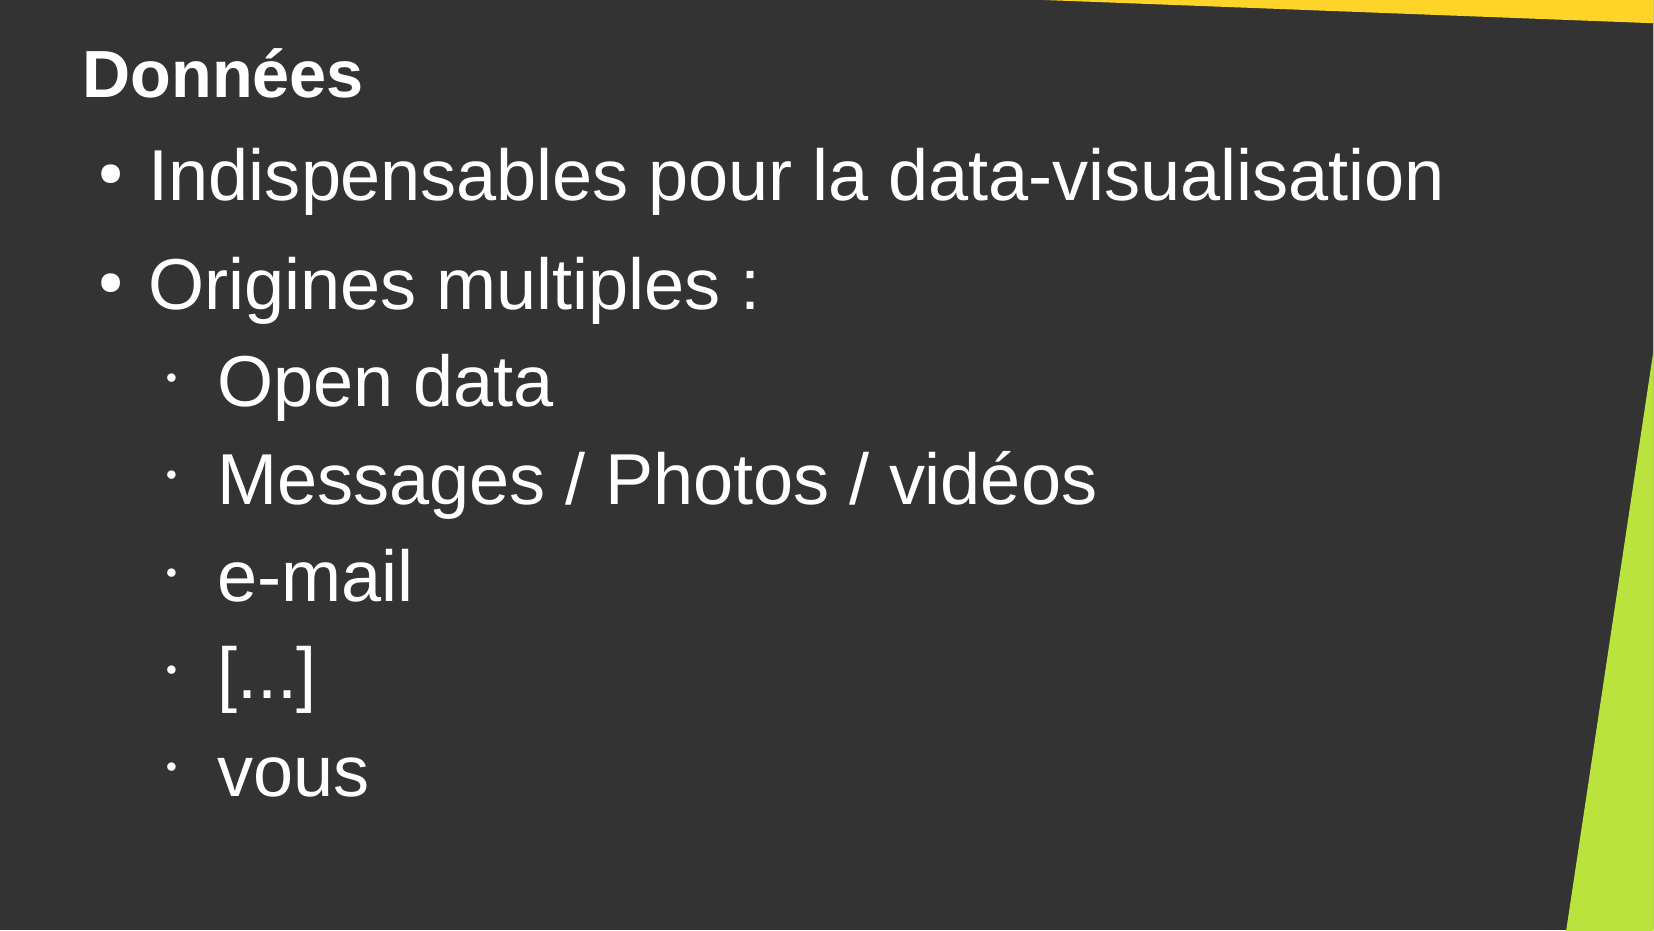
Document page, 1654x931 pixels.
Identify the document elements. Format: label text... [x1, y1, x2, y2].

text_box [1566, 347, 1654, 931]
list Indispensables pour la data-visualisation Origines multiples : Open data Messages / Photos / vidéos e-mail [...] vous [80, 135, 1560, 816]
text_box [1044, 0, 1654, 24]
title Données [82, 37, 792, 115]
